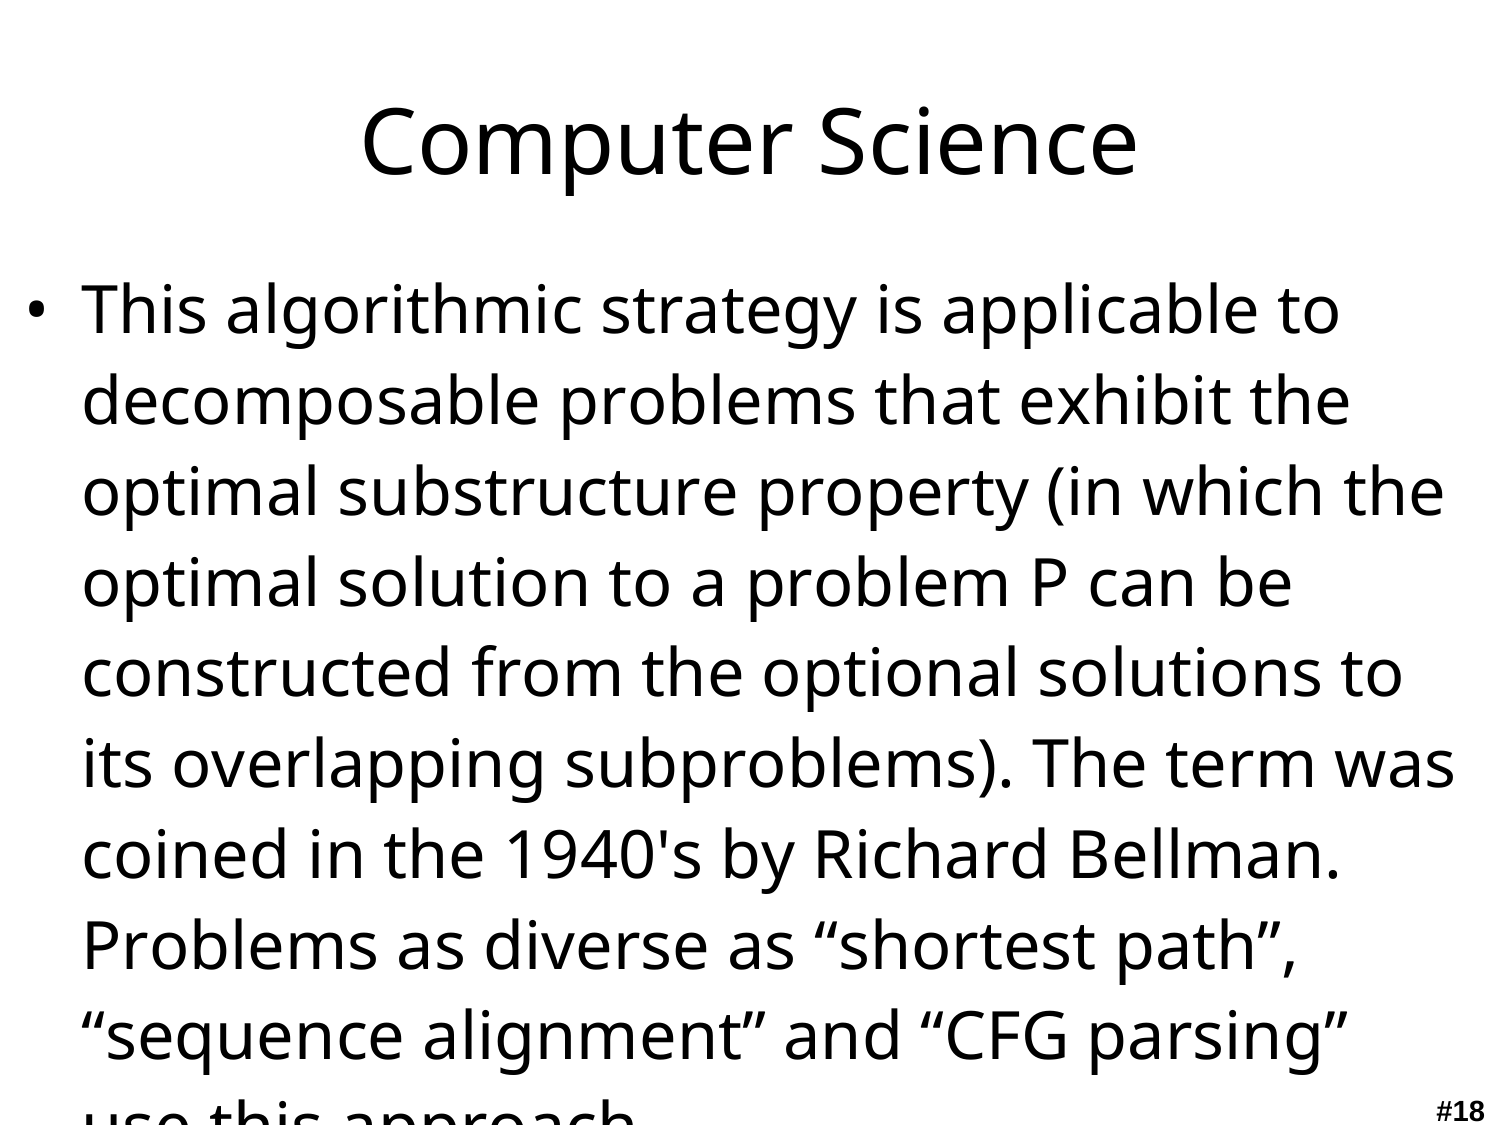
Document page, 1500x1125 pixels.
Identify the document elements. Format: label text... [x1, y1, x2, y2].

title Computer Science [24, 45, 1476, 233]
list This algorithmic strategy is applicable to decomposable problems that exhibit the optimal substructure property (in which the optimal solution to a problem P can be constructed from the optional solutions to its overlapping subproblems). The term was coined in the 1940's by Richard Bellman. Problems as diverse as “shortest path”, “sequence alignment” and “CFG parsing” use this approach. [24, 262, 1476, 1101]
